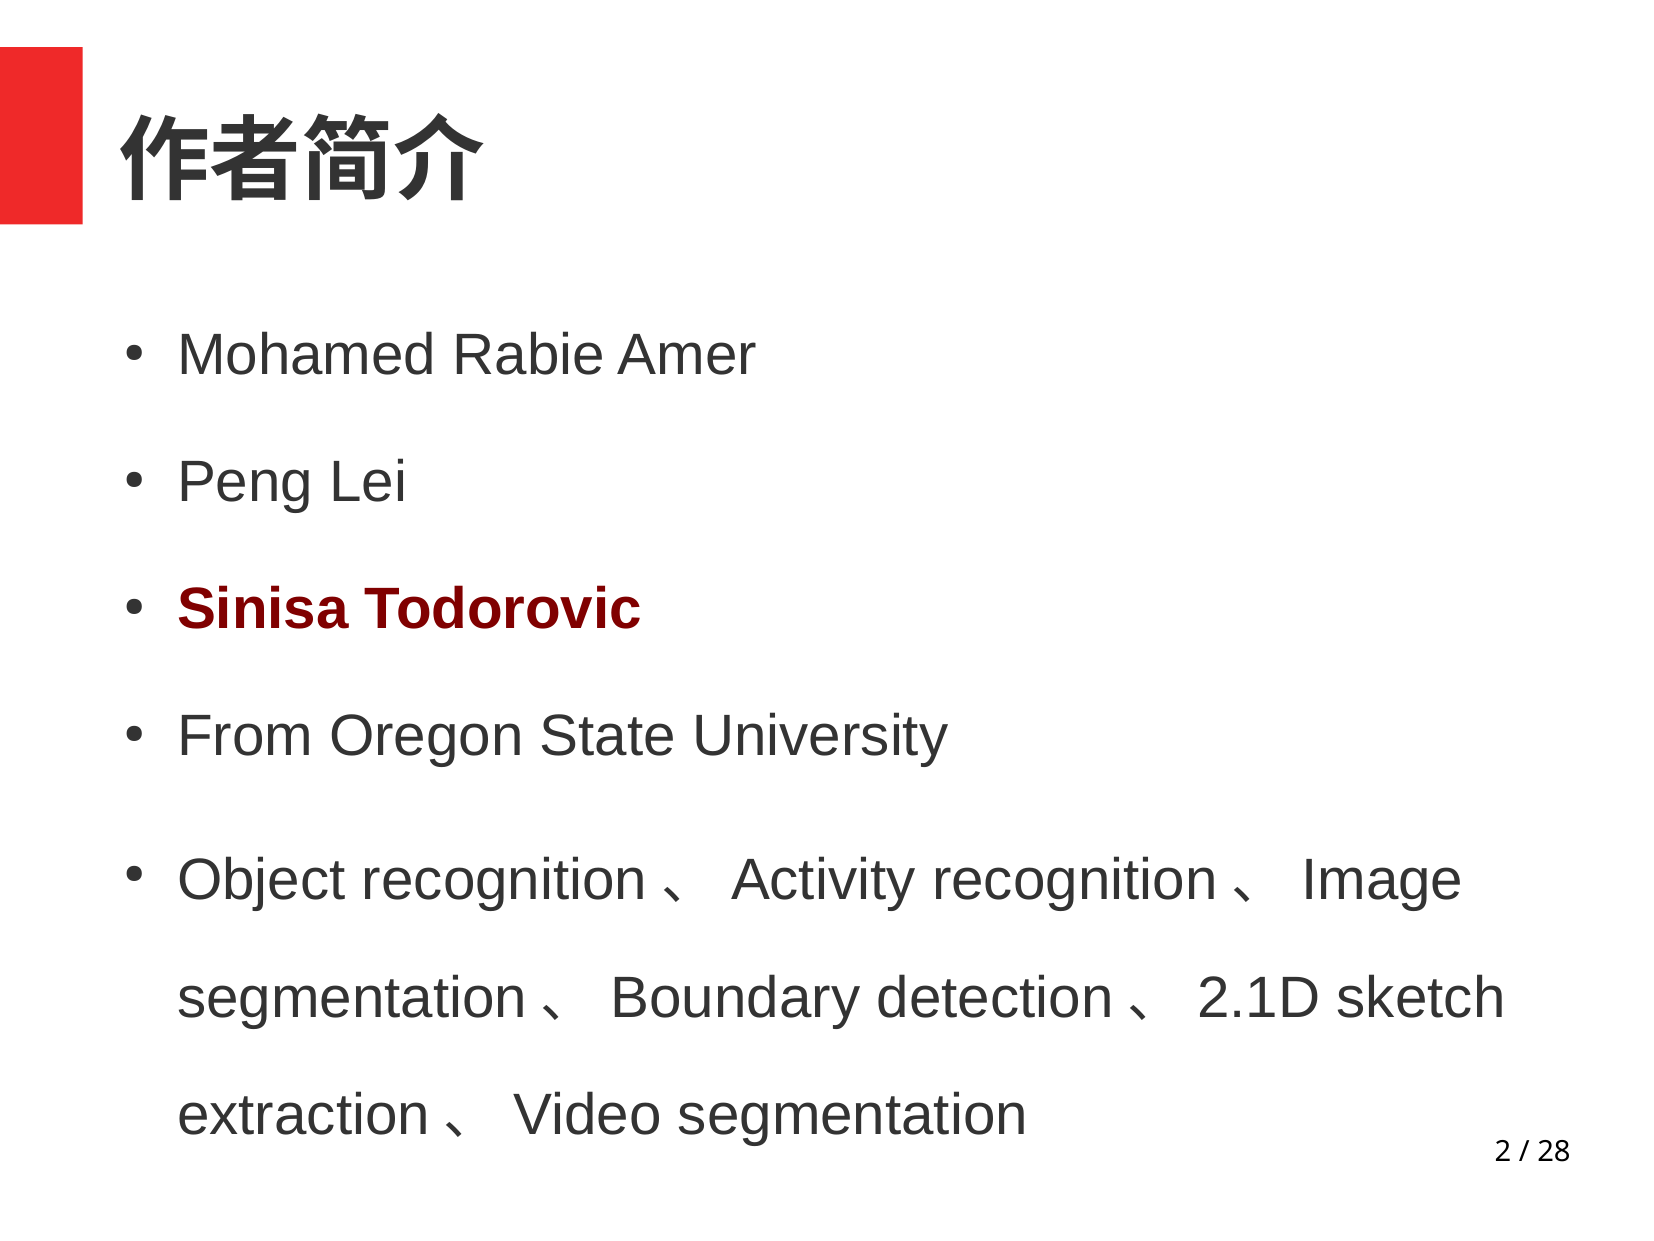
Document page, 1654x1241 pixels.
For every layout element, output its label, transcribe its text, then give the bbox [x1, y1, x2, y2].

list Mohamed Rabie Amer Peng Lei Sinisa Todorovic From Oregon State University Object recognition、Activity recognition、Image segmentation、Boundary detection、2.1D sketch extraction、Video segmentation [106, 289, 1577, 1010]
title 作者简介 [118, 49, 1571, 257]
